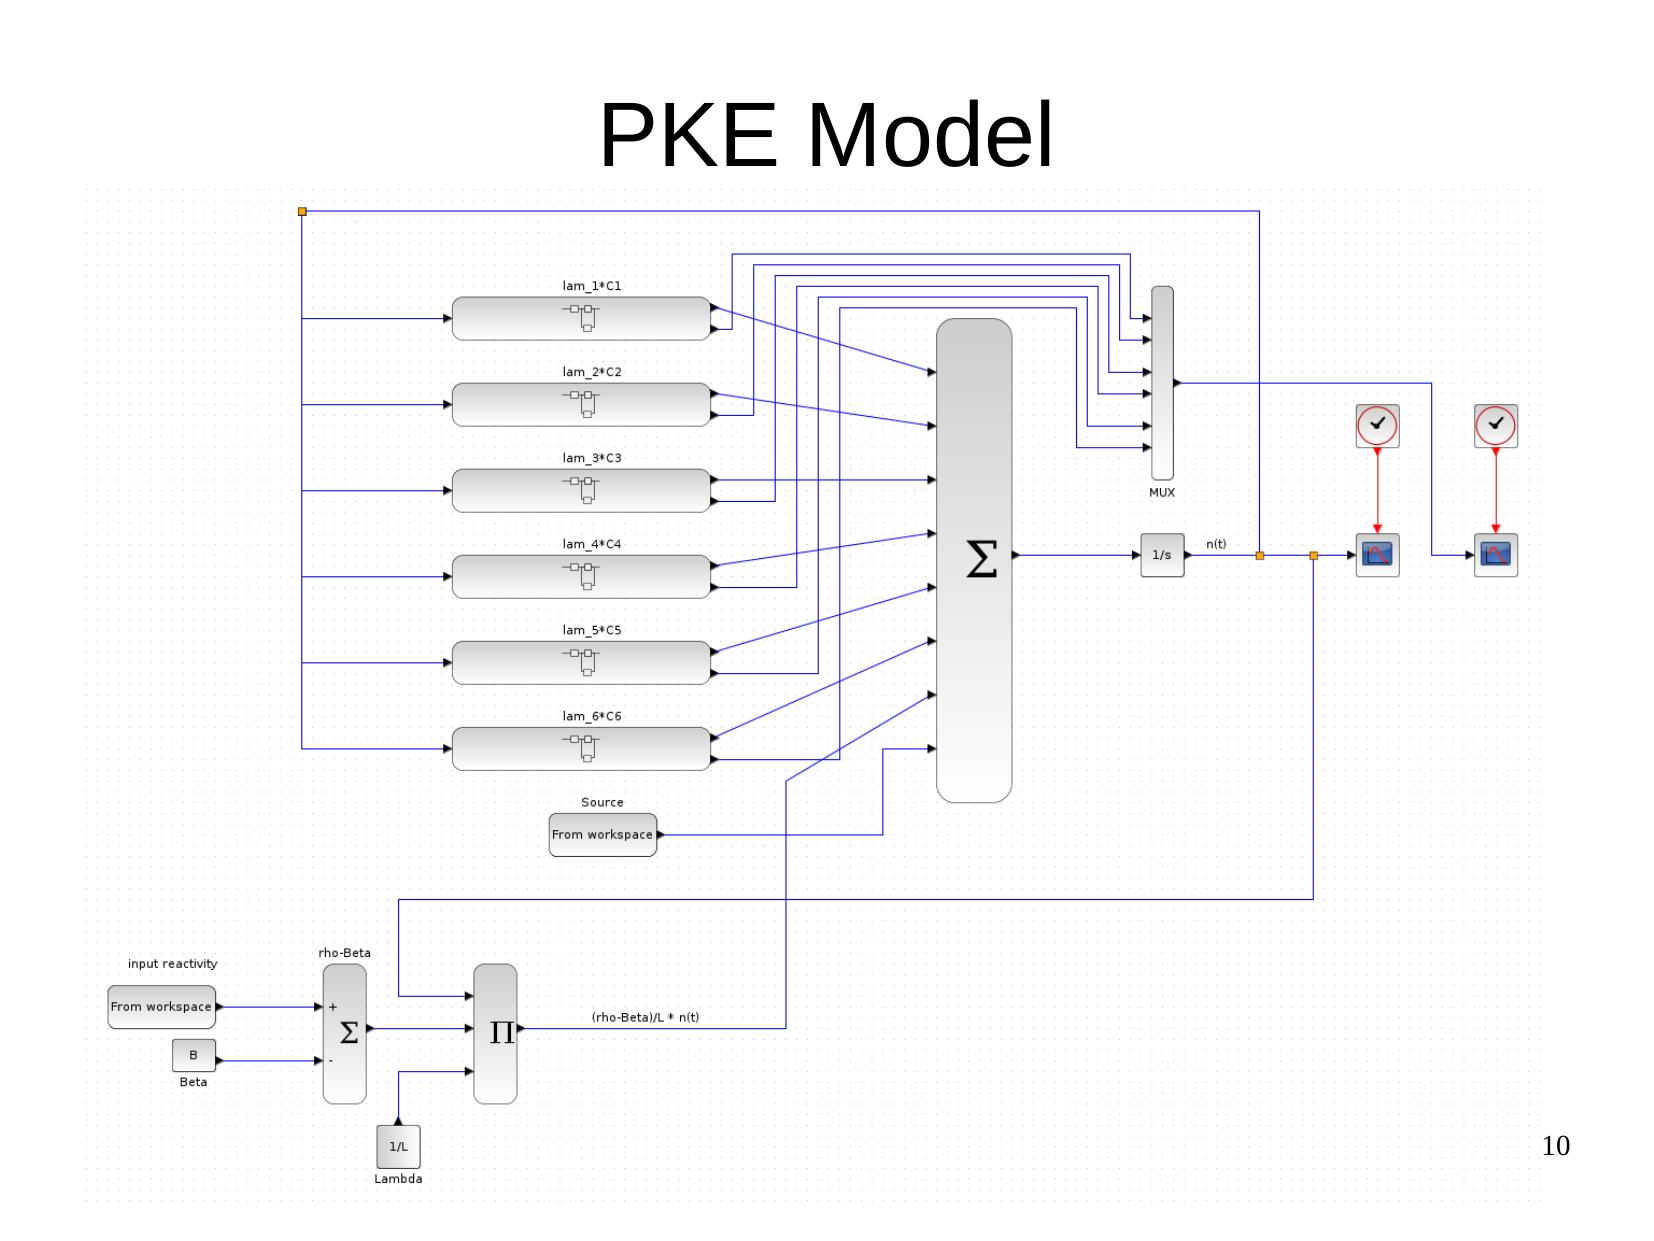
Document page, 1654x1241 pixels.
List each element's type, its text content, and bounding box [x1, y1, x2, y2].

title PKE Model [82, 31, 1571, 239]
picture [86, 189, 1542, 1211]
